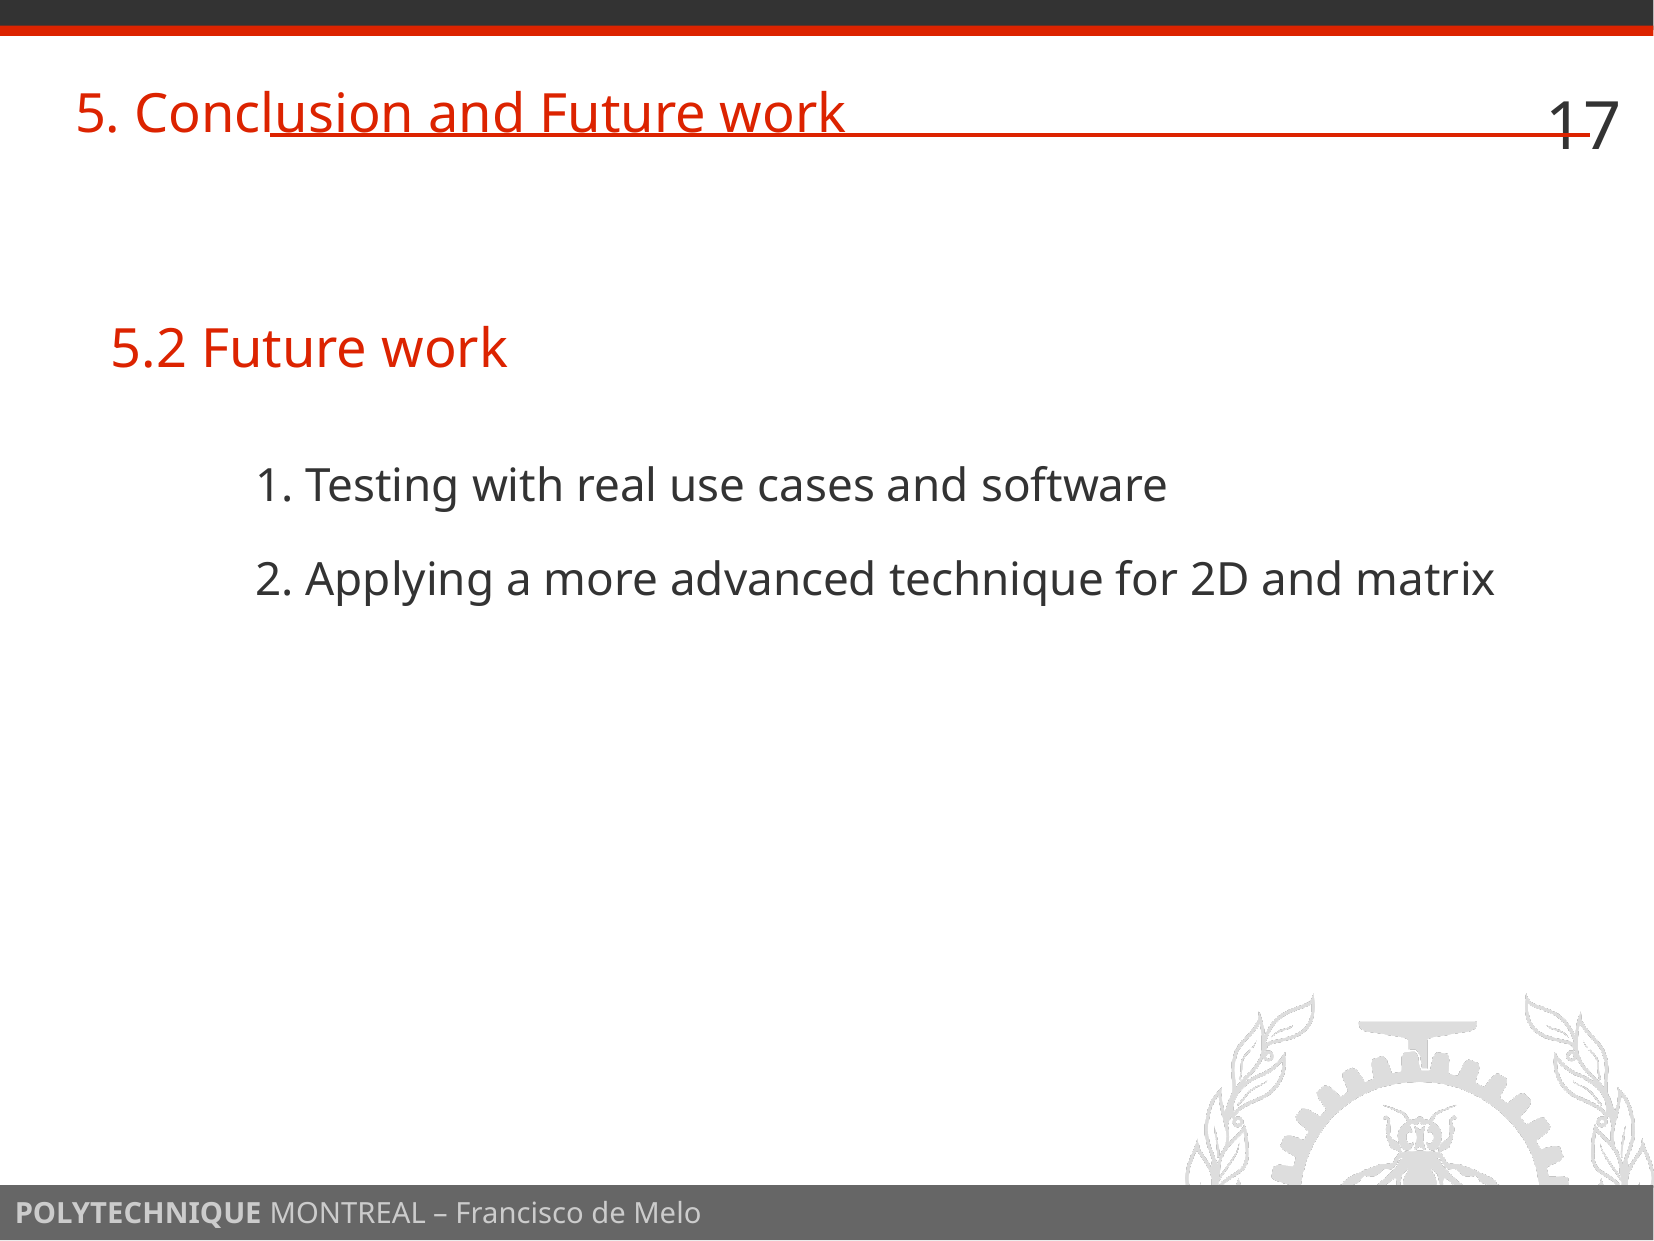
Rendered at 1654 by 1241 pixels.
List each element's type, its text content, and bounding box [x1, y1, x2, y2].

text_box 5. Conclusion and Future work [75, 35, 1471, 261]
text_box 1. Testing with real use cases and software 2. Applying a more advanced technique for 2D and matrix [180, 420, 1576, 704]
text_box POLYTECHNIQUE MONTREAL – Francisco de Melo [0, 1185, 1654, 1241]
text_box 5.2 Future work [35, 296, 541, 361]
text_box [0, 0, 1654, 36]
text_box 17 [1545, 30, 1654, 173]
picture [1185, 968, 1654, 1185]
